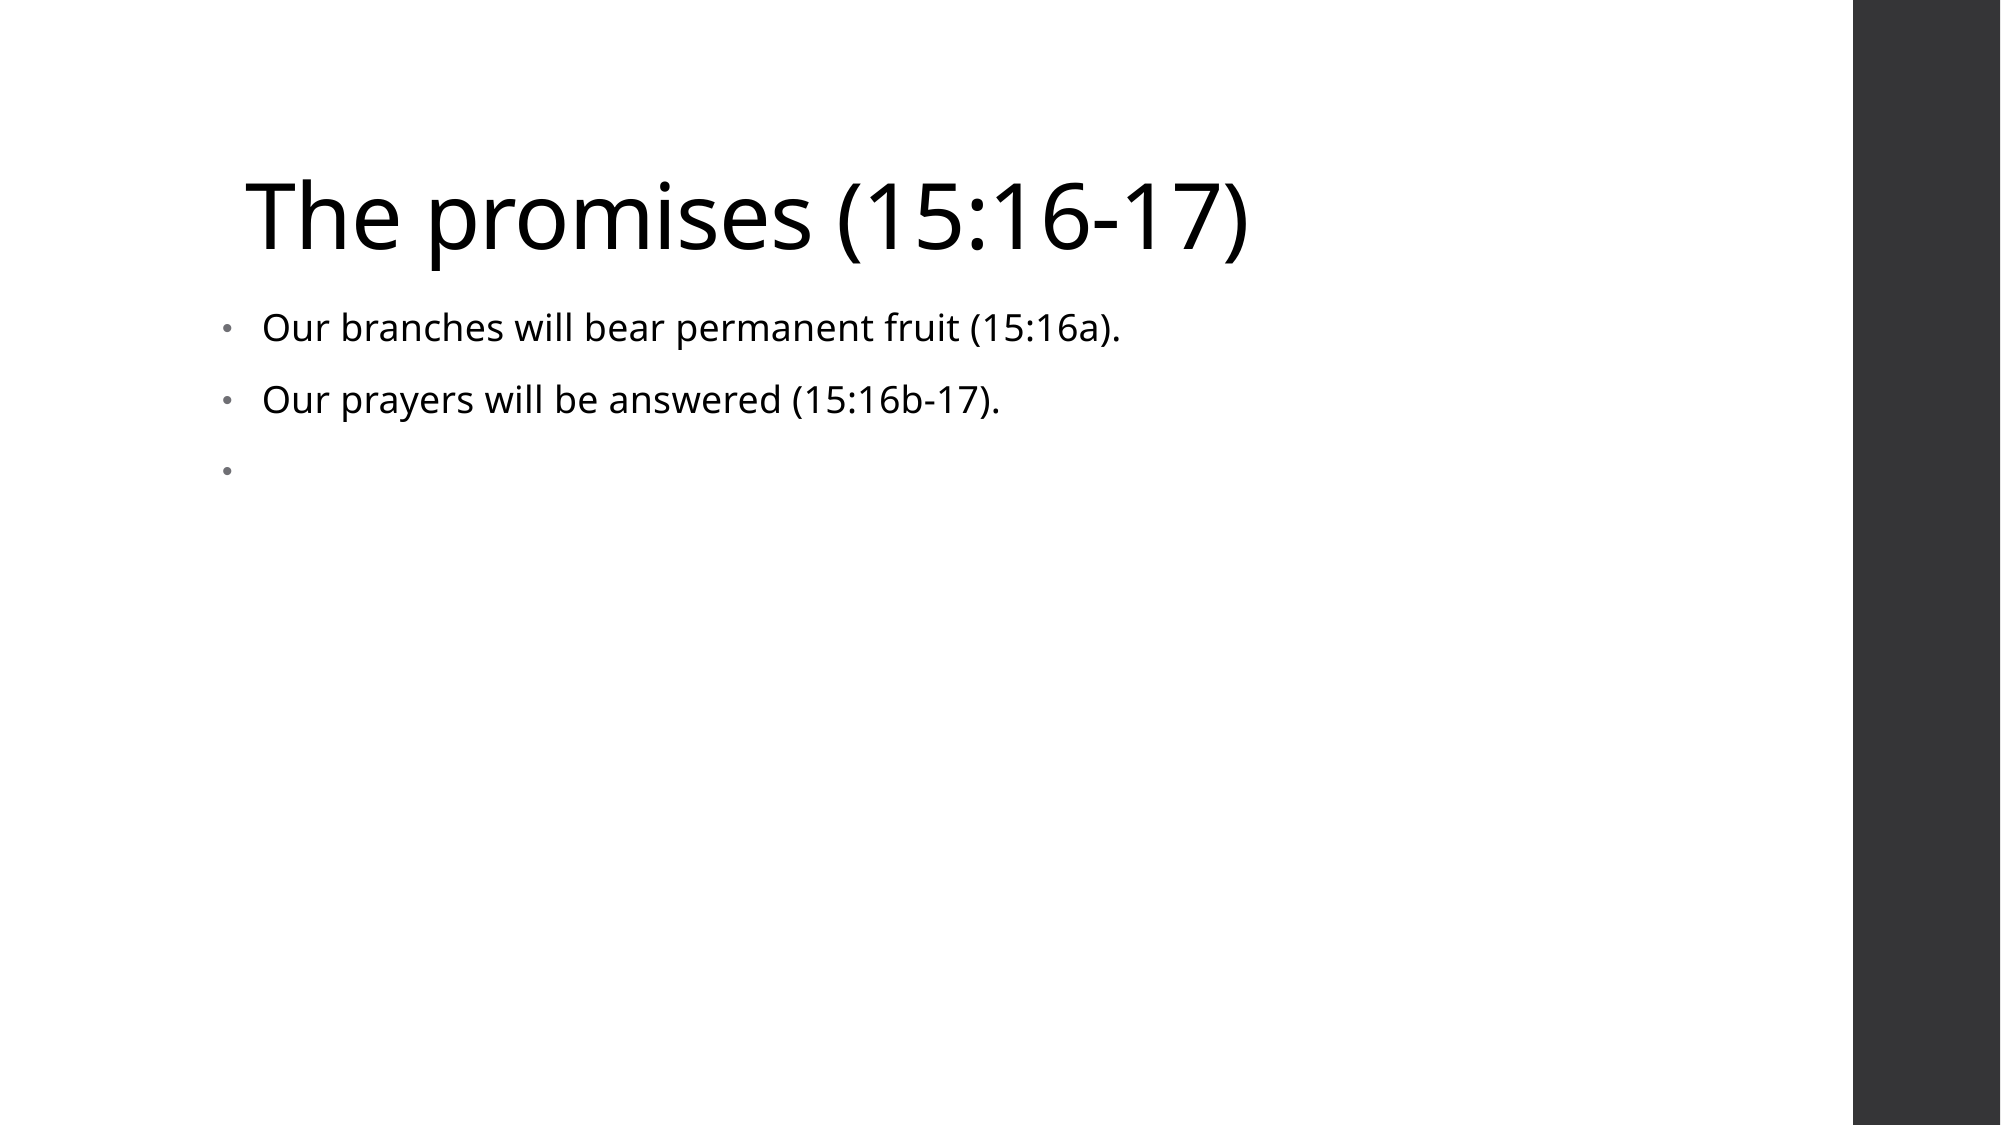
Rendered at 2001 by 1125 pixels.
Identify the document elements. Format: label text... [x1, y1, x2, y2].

list Our branches will bear permanent fruit (15:16a). Our prayers will be answered (15:16b-17). [206, 299, 1617, 1014]
title The promises (15:16-17) [206, 60, 1797, 278]
